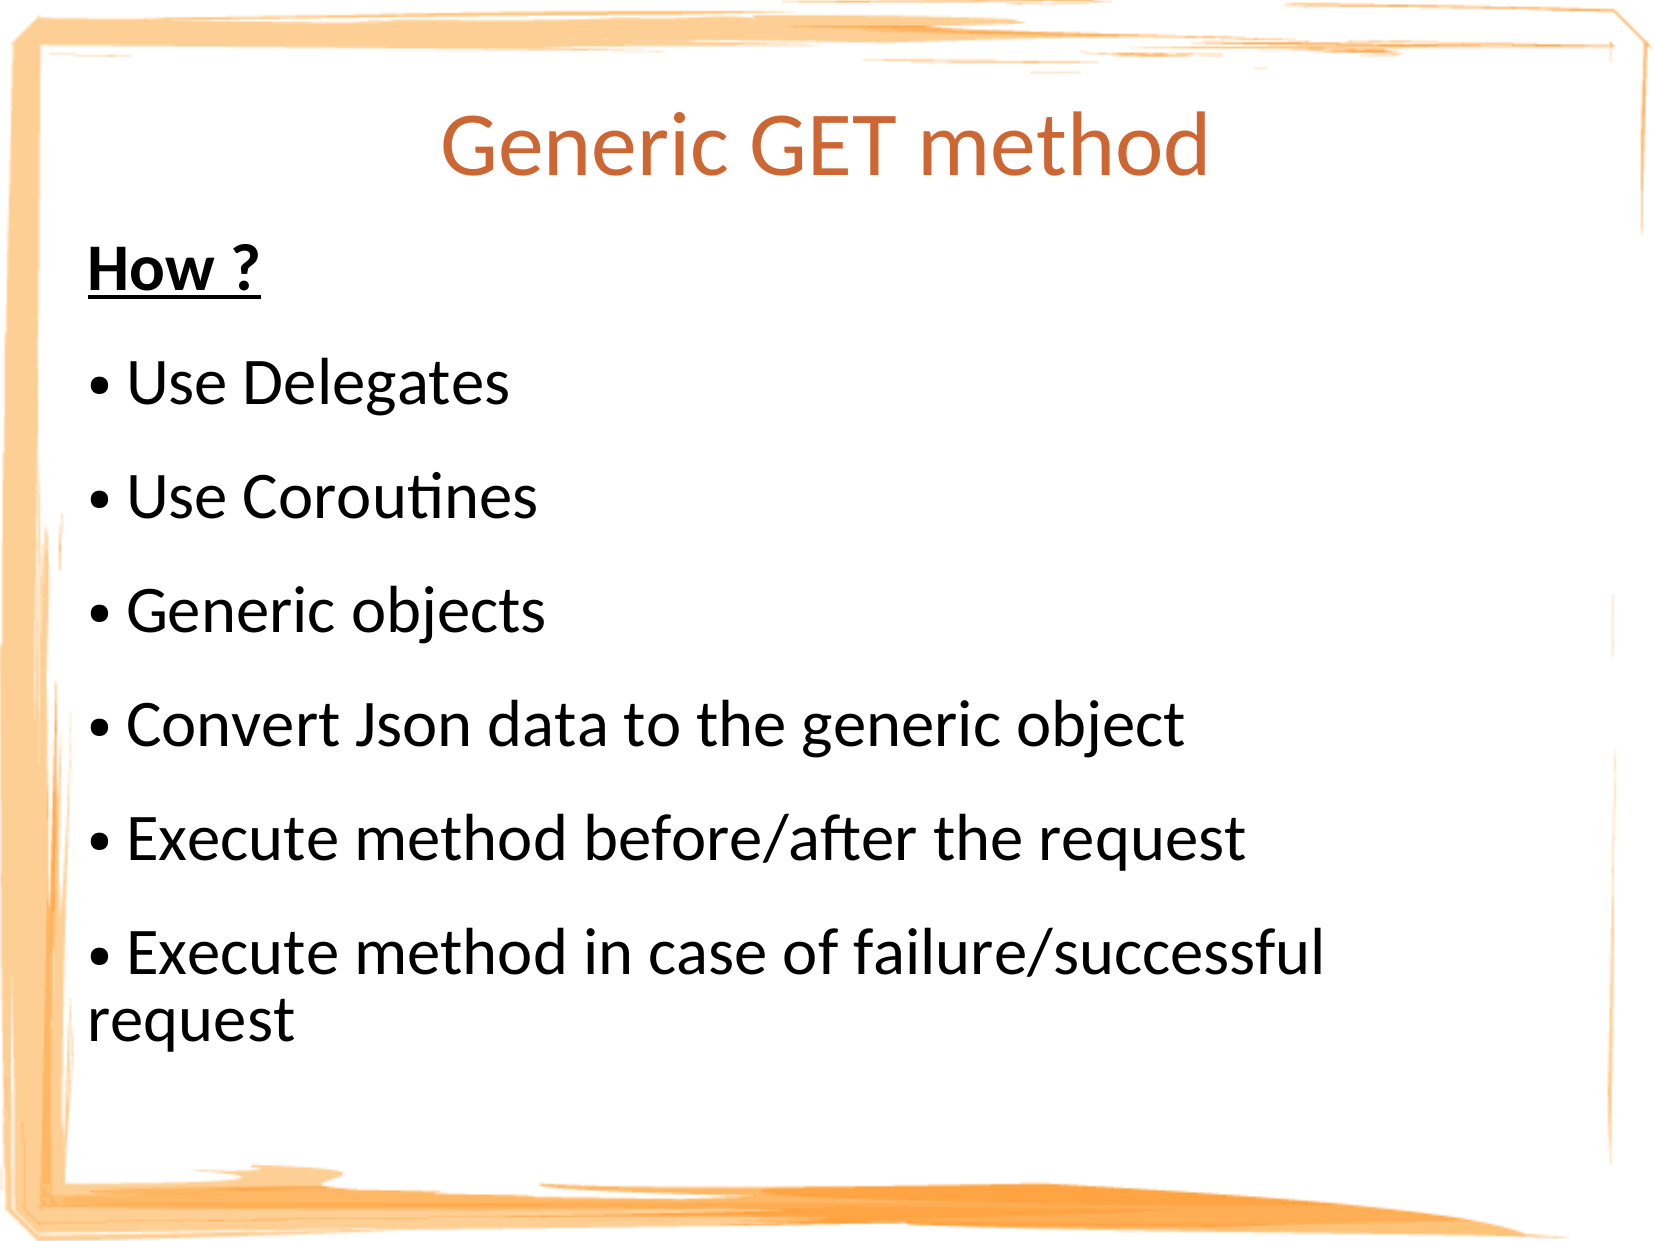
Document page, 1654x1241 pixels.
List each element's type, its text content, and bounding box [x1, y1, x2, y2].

title Generic GET method [82, 49, 1571, 257]
text_box How ? Use Delegates Use Coroutines Generic objects Convert Json data to the generic object Execute method before/after the request Execute method in case of failure/successful request [87, 240, 1541, 1173]
picture [0, 0, 1654, 1241]
